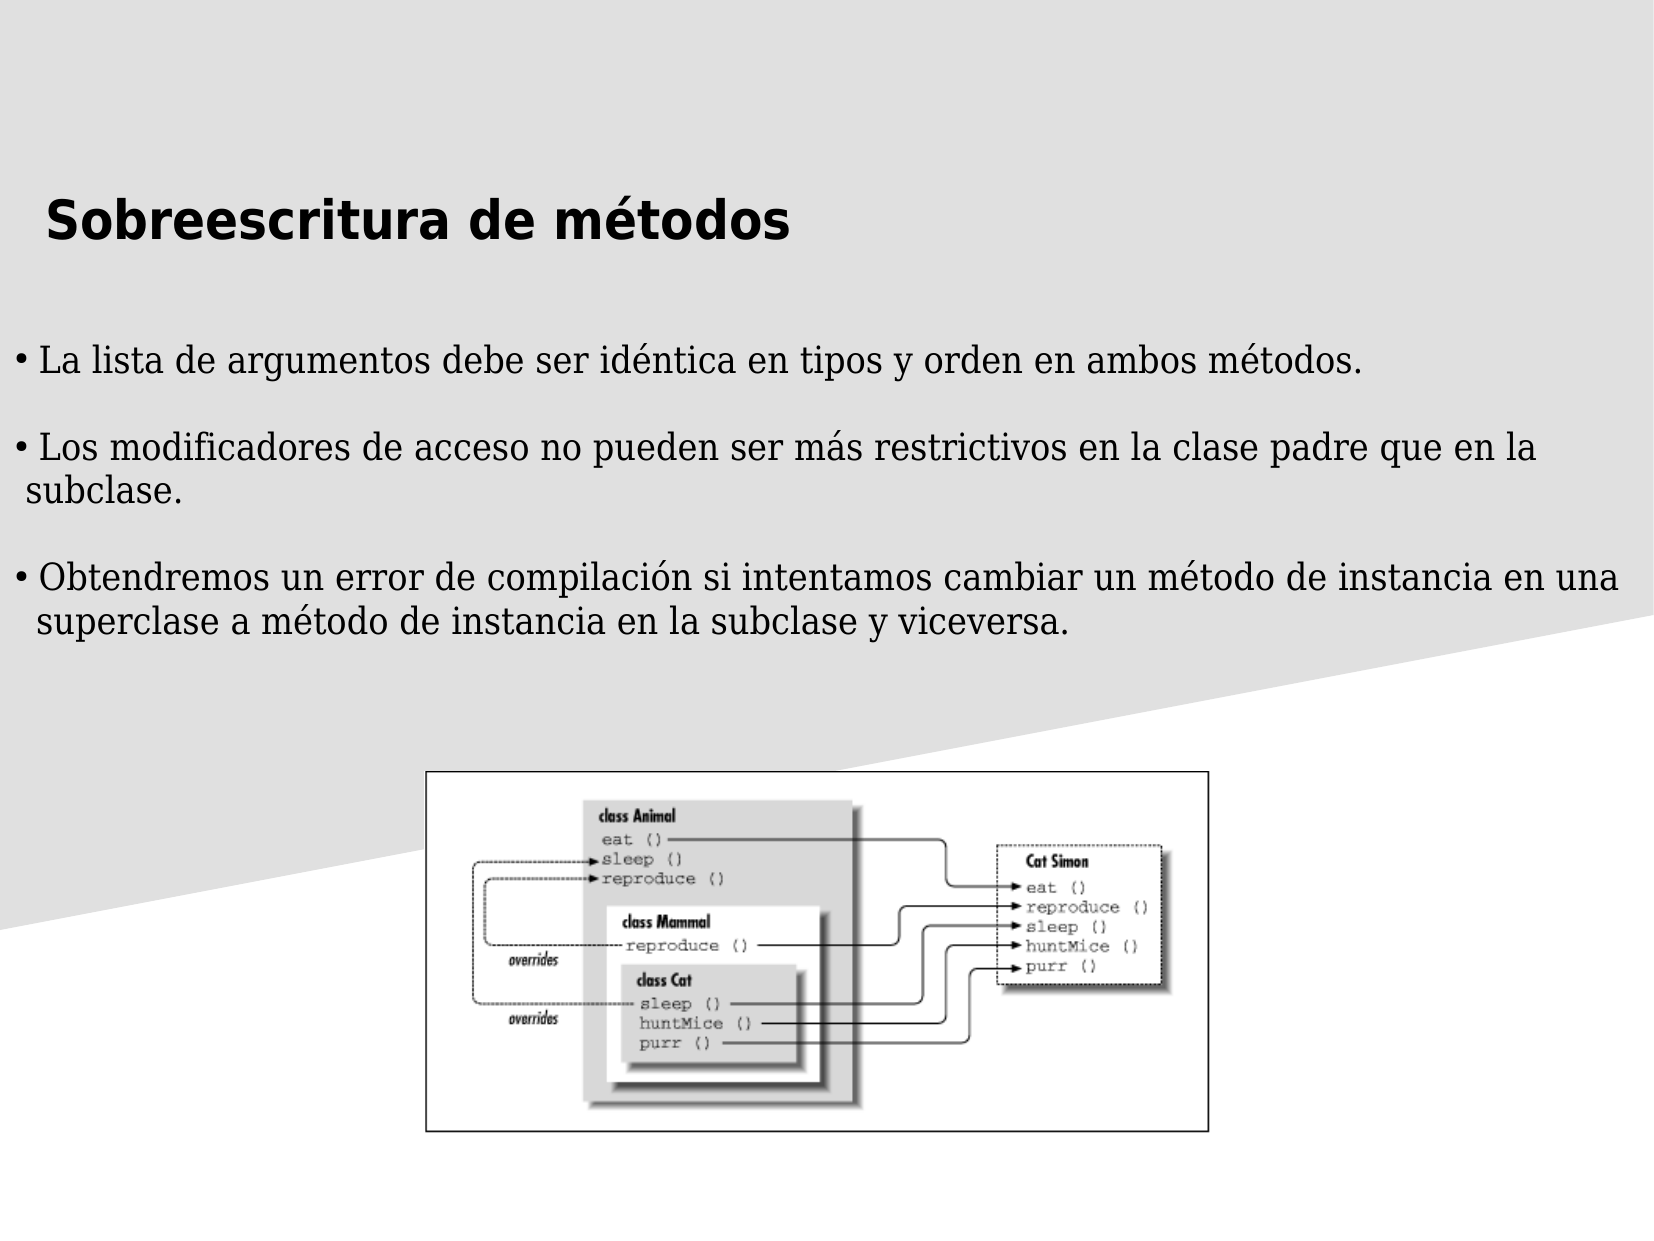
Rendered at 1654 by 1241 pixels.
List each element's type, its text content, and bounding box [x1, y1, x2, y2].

text_box La lista de argumentos debe ser idéntica en tipos y orden en ambos métodos. Los modificadores de acceso no pueden ser más restrictivos en la clase padre que en la subclase. Obtendremos un error de compilación si intentamos cambiar un método de instancia en una superclase a método de instancia en la subclase y viceversa. [0, 331, 1654, 651]
text_box Sobreescritura de métodos [30, 182, 1625, 260]
picture [424, 771, 1211, 1134]
